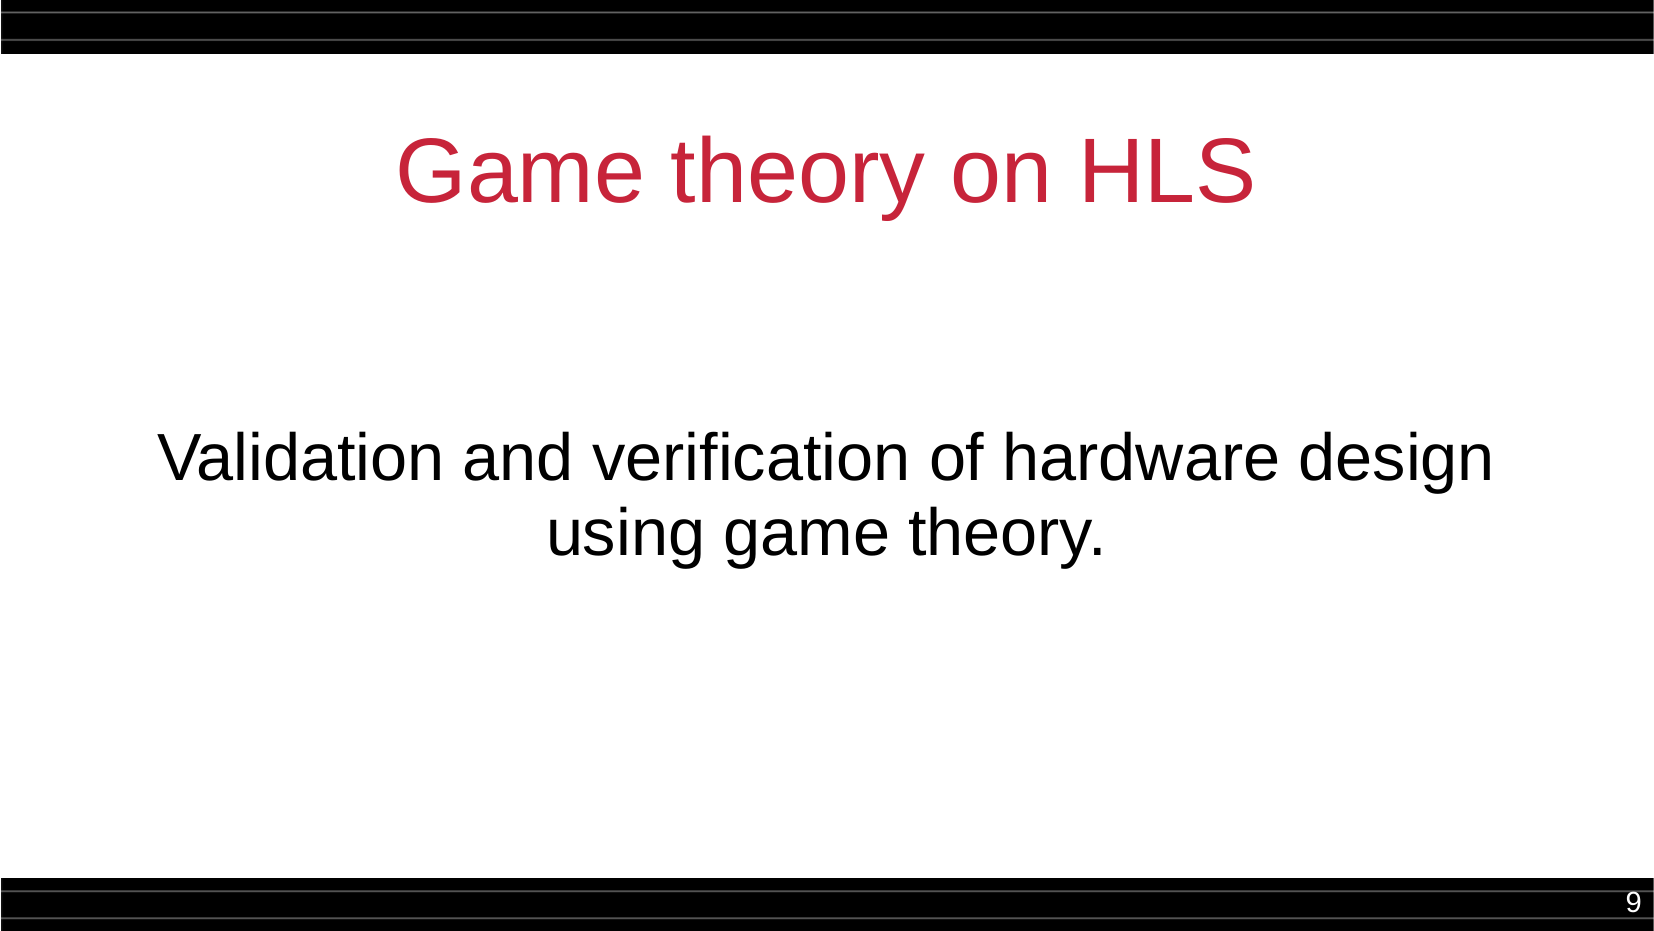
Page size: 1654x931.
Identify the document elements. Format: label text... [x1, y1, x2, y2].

title Game theory on HLS [82, 92, 1571, 236]
picture [1, 878, 1654, 931]
subtitle Validation and verification of hardware design using game theory. [82, 236, 1571, 754]
picture [1, 0, 1654, 54]
